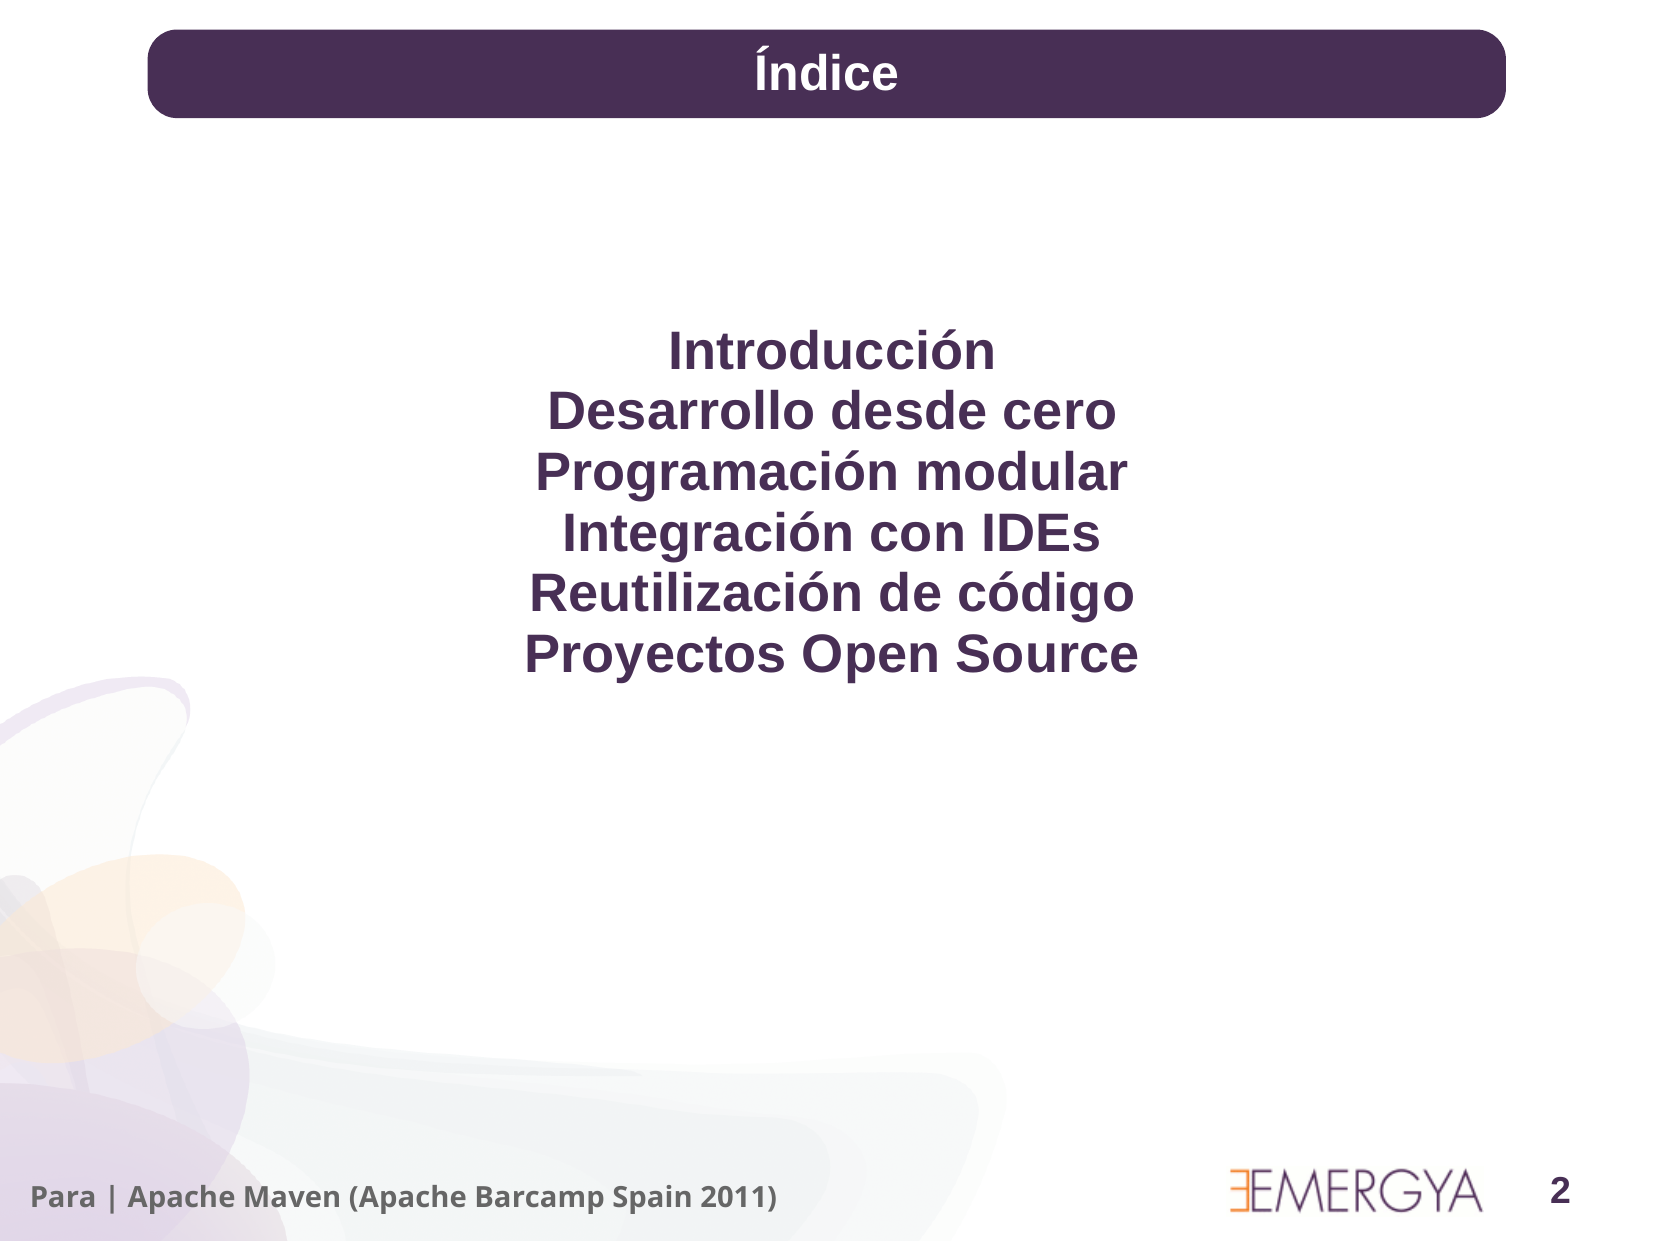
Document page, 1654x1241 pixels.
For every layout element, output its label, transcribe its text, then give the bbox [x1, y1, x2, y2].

text_box Introducción Desarrollo desde cero Programación modular Integración con IDEs Reutilización de código Proyectos Open Source [88, 147, 1577, 857]
picture [0, 673, 1017, 1241]
picture [1226, 1166, 1484, 1217]
text_box Índice [147, 29, 1506, 119]
